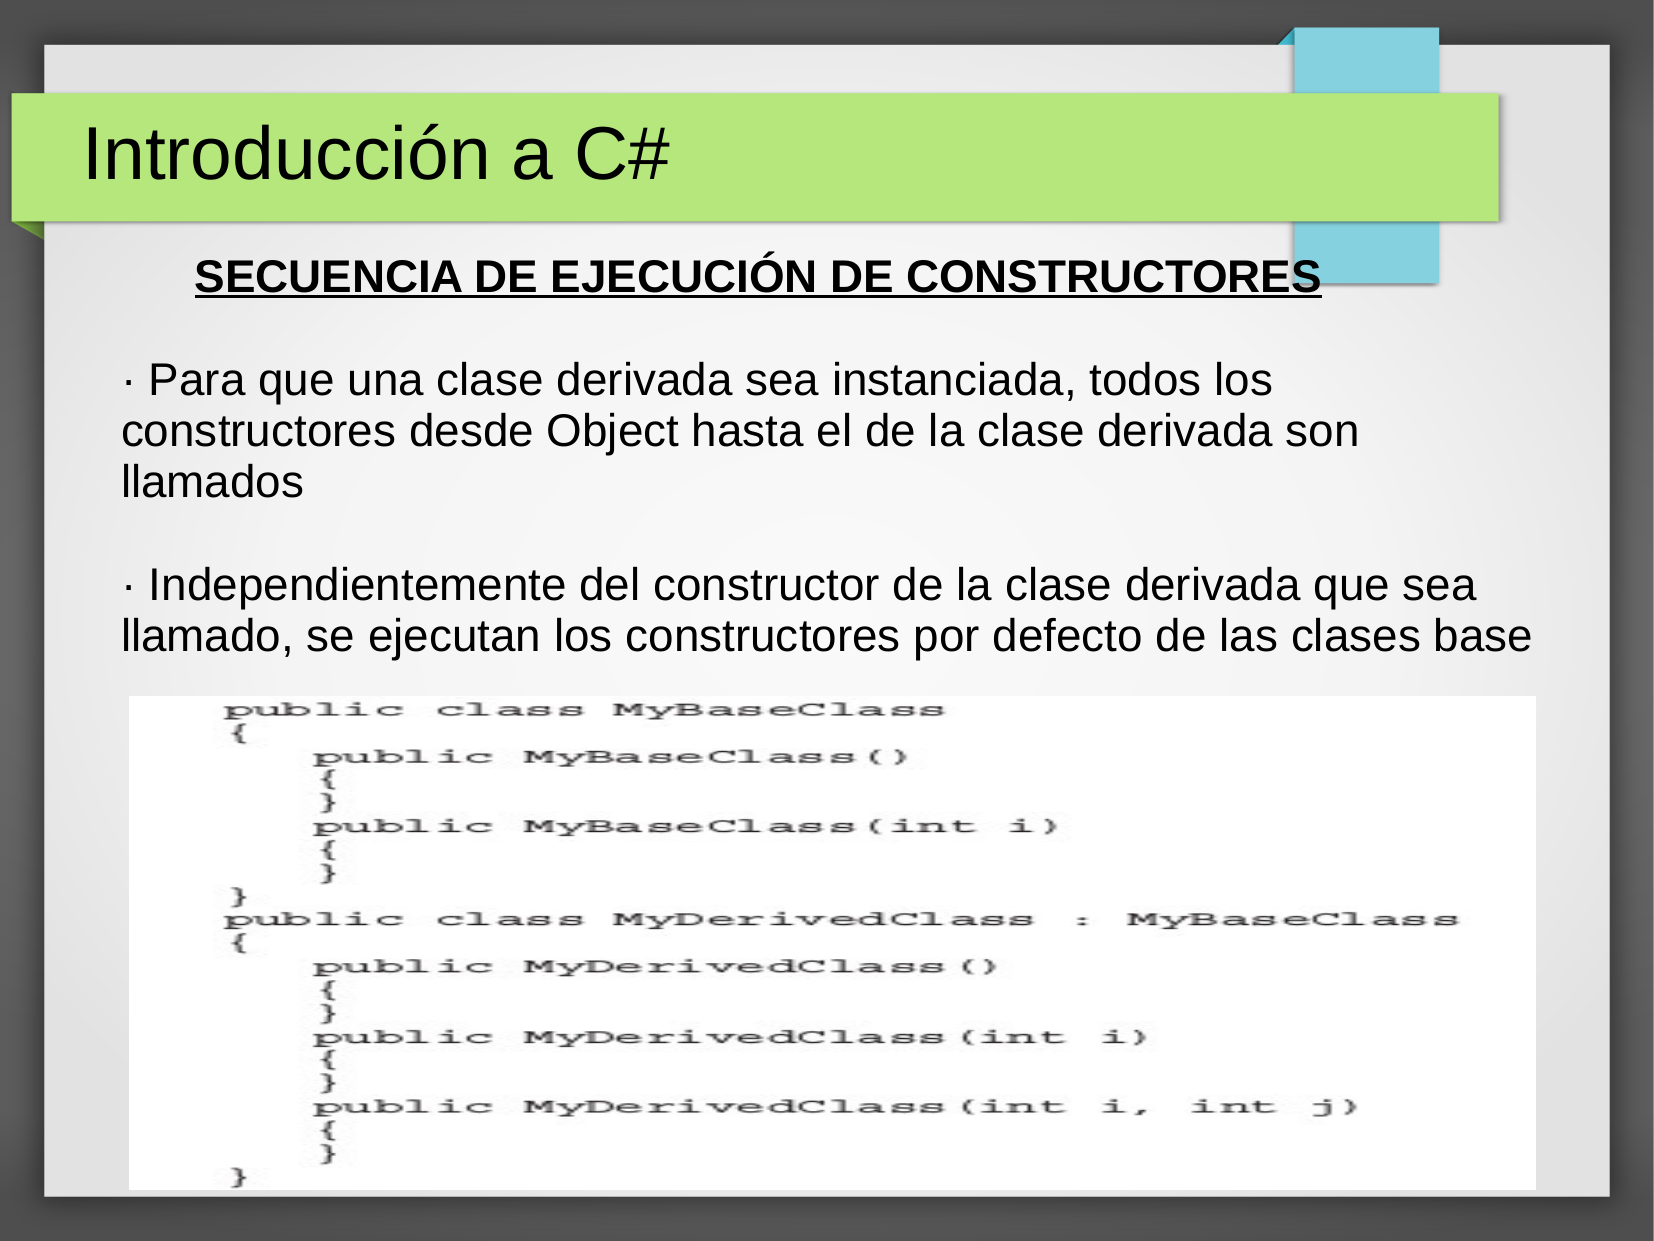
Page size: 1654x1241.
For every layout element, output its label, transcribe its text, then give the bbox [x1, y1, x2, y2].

title Introducción a C# [82, 94, 1264, 213]
picture [0, 0, 1654, 1241]
text_box SECUENCIA DE EJECUCIÓN DE CONSTRUCTORES · Para que una clase derivada sea instanciada, todos los constructores desde Object hasta el de la clase derivada son llamados · Independientemente del constructor de la clase derivada que sea llamado, se ejecutan los constructores por defecto de las clases base [47, 251, 1536, 662]
